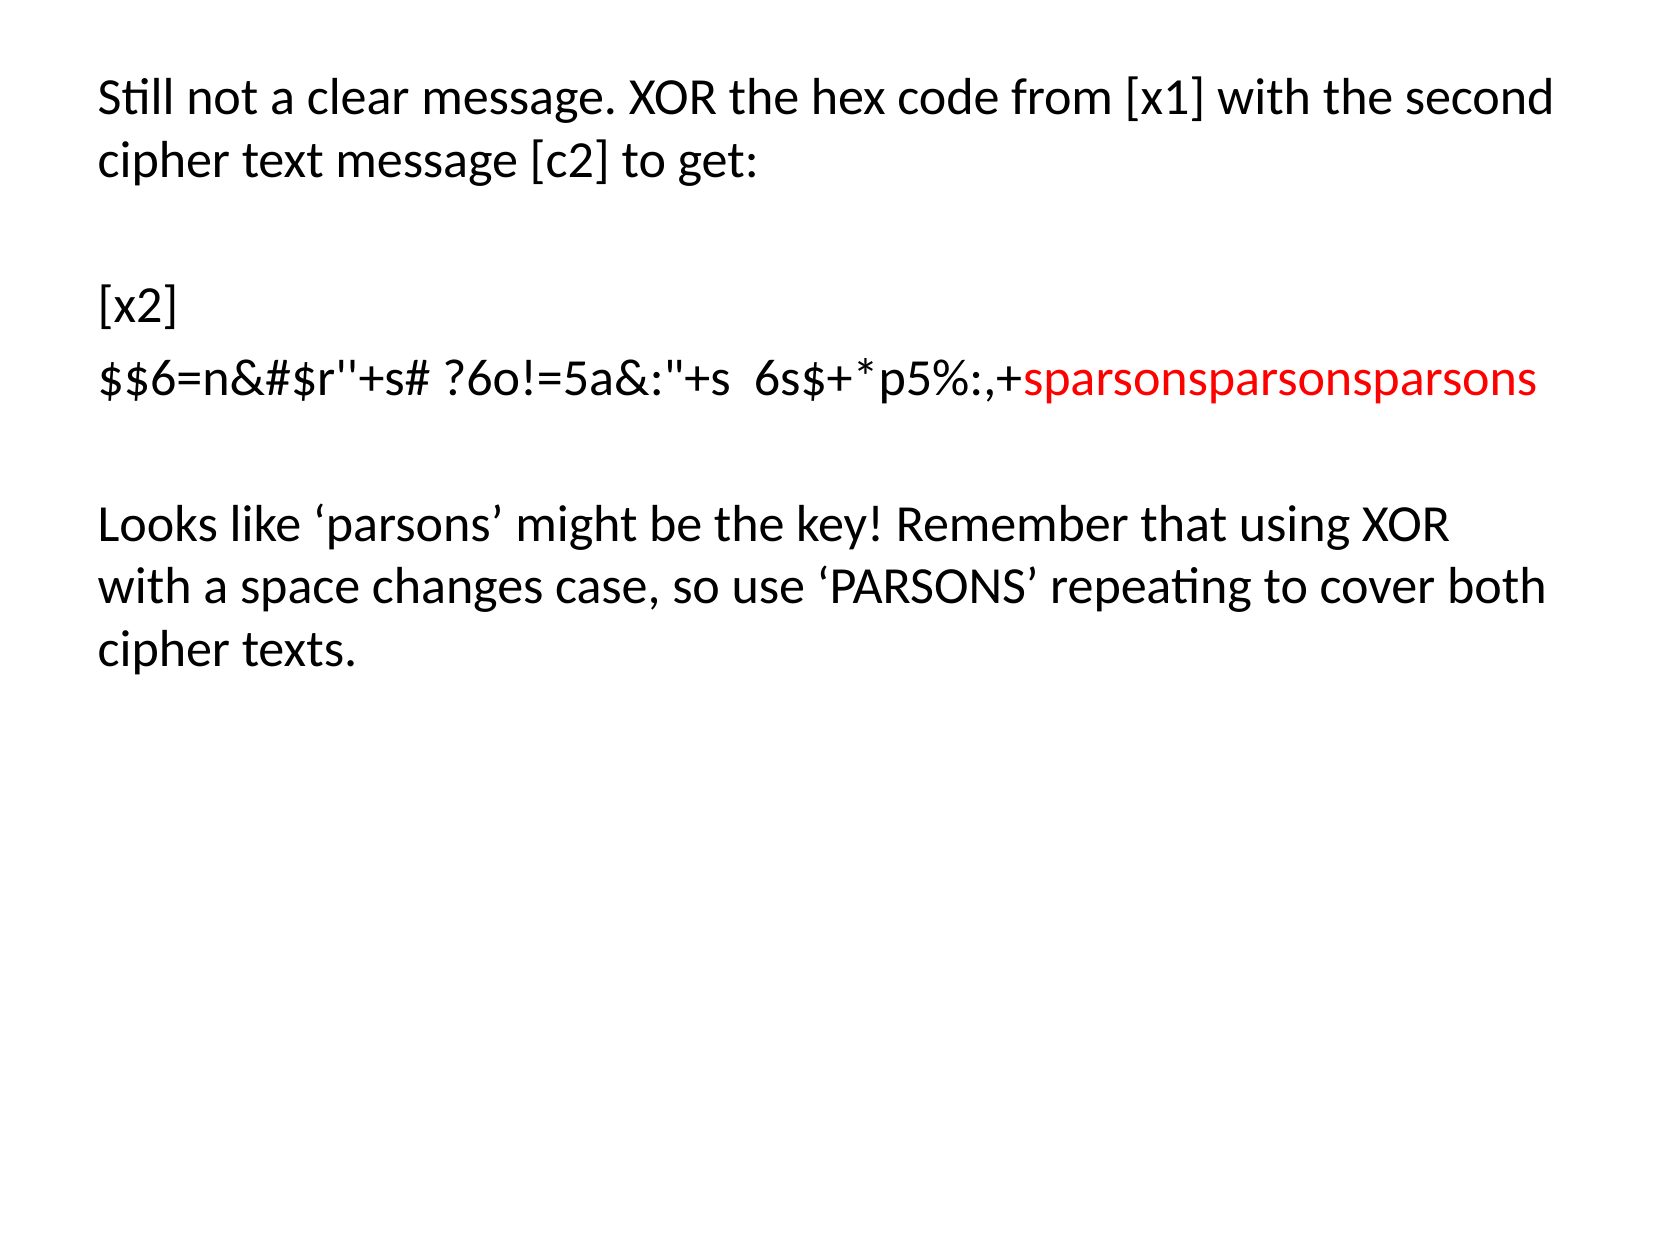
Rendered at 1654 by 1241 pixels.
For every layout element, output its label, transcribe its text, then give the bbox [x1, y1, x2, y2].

list Still not a clear message. XOR the hex code from [x1] with the second cipher text message [c2] to get: [x2] $$6=n&#$r''+s# ?6o!=5a&:"+s 6s$+*p5%:,+sparsonsparsonsparsons Looks like ‘parsons’ might be the key! Remember that using XOR with a space changes case, so use ‘PARSONS’ repeating to cover both cipher texts. [82, 55, 1571, 1108]
